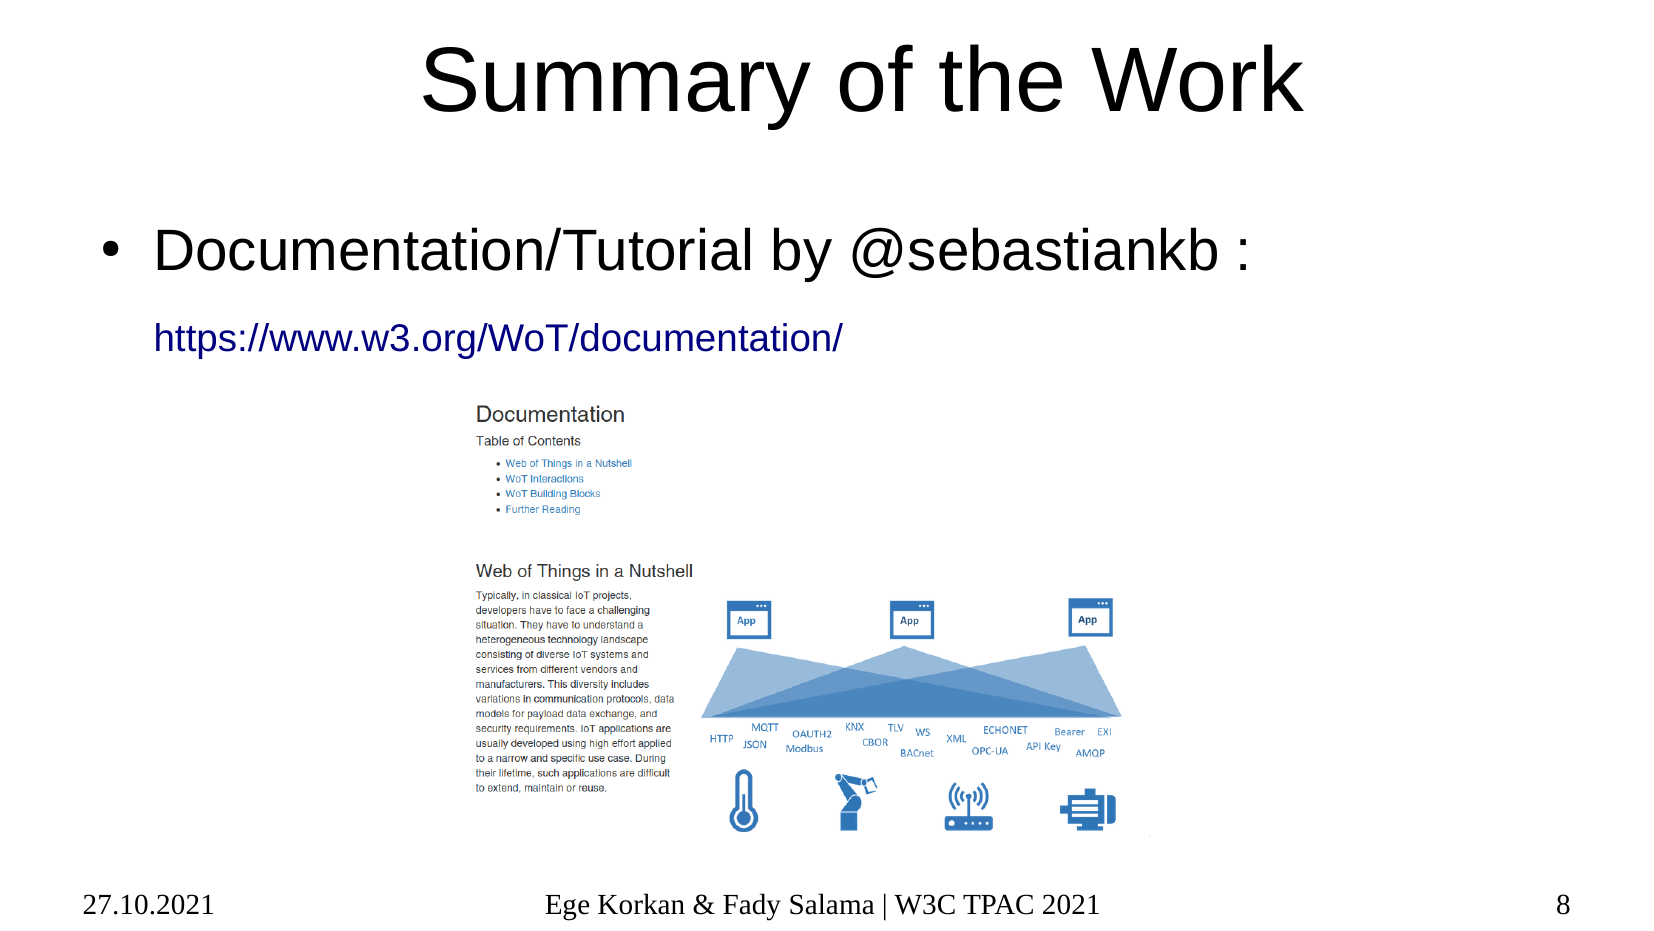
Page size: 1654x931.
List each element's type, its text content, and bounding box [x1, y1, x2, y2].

list Documentation/Tutorial by @sebastiankb : https://www.w3.org/WoT/documentation/ [82, 217, 1571, 758]
picture [457, 397, 1150, 837]
title Summary of the Work [82, 1, 1571, 157]
